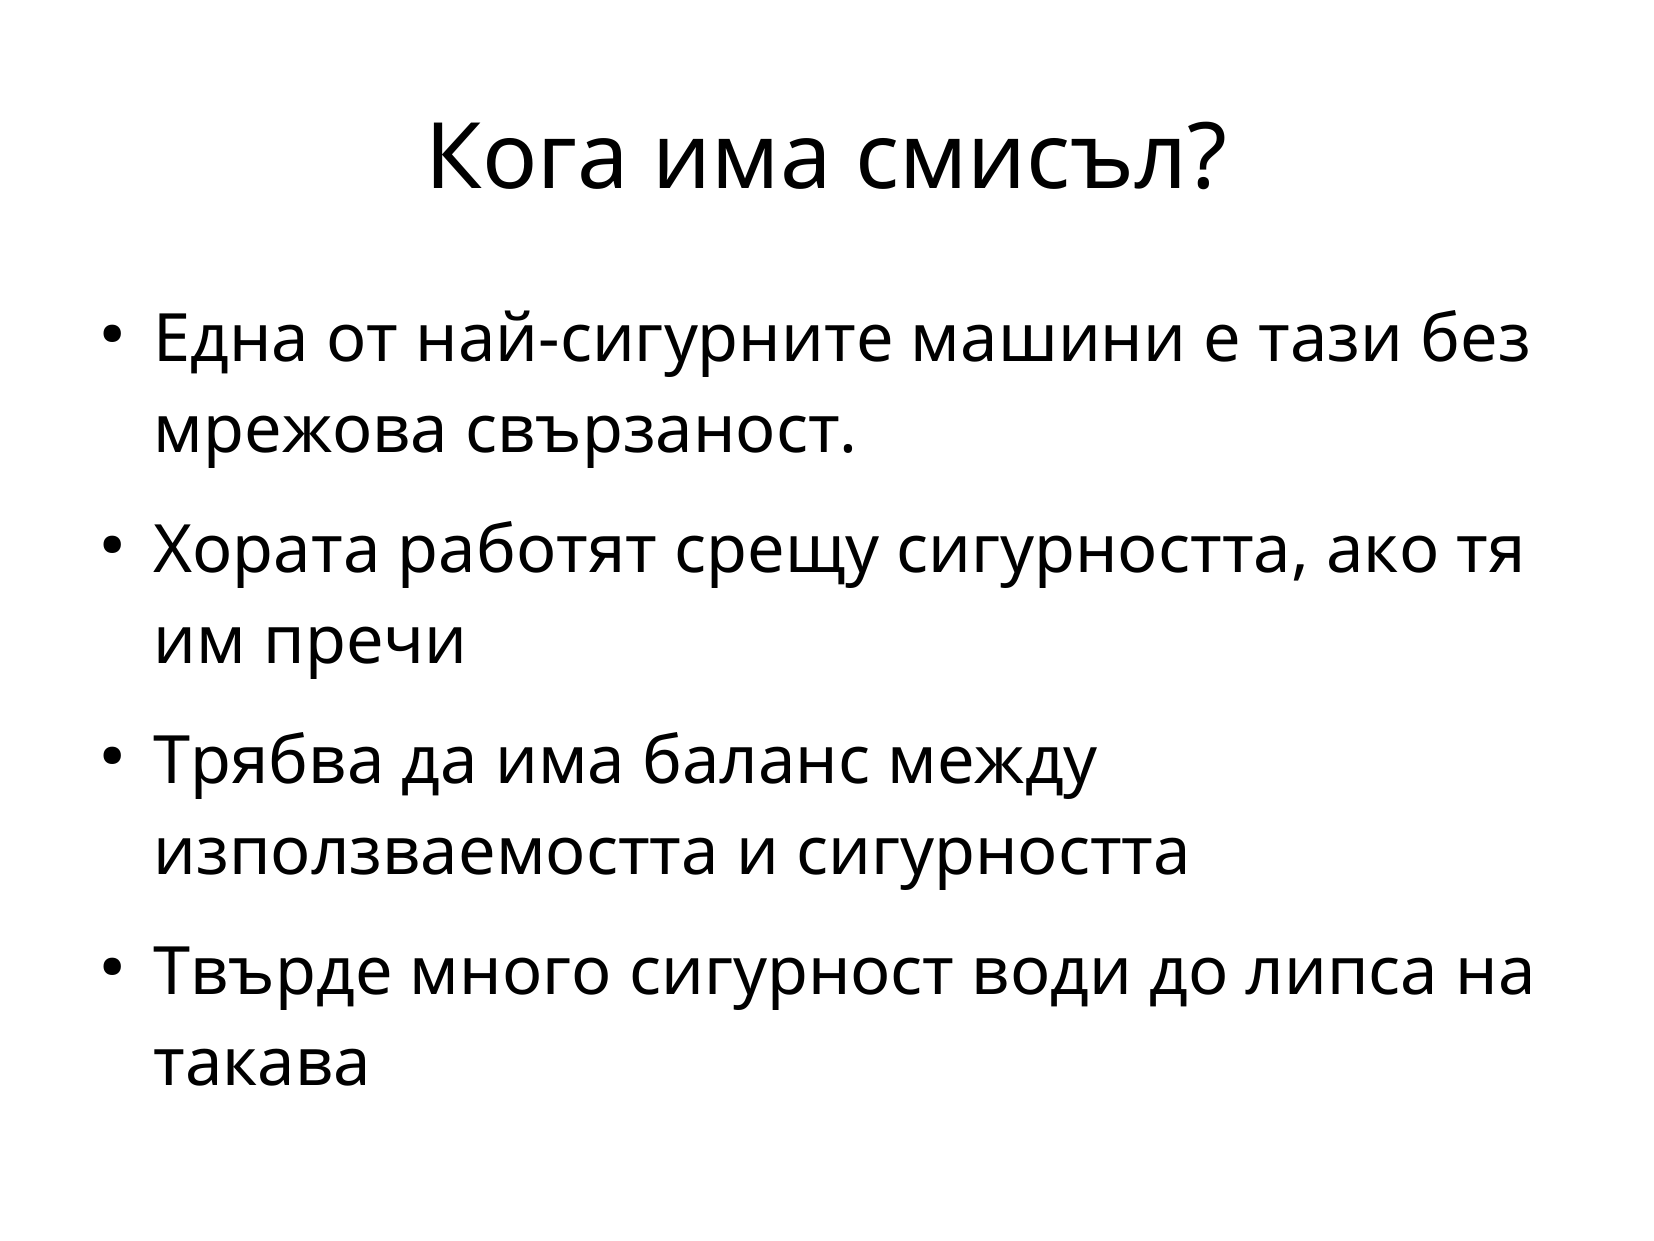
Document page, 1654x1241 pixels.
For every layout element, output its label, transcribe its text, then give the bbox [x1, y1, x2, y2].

title Кога има смисъл? [82, 56, 1571, 250]
list Една от най-сигурните машини е тази без мрежова свързаност. Хората работят срещу сигурността, ако тя им пречи Трябва да има баланс между използваемостта и сигурността Твърде много сигурност води до липса на такава [82, 290, 1571, 1094]
